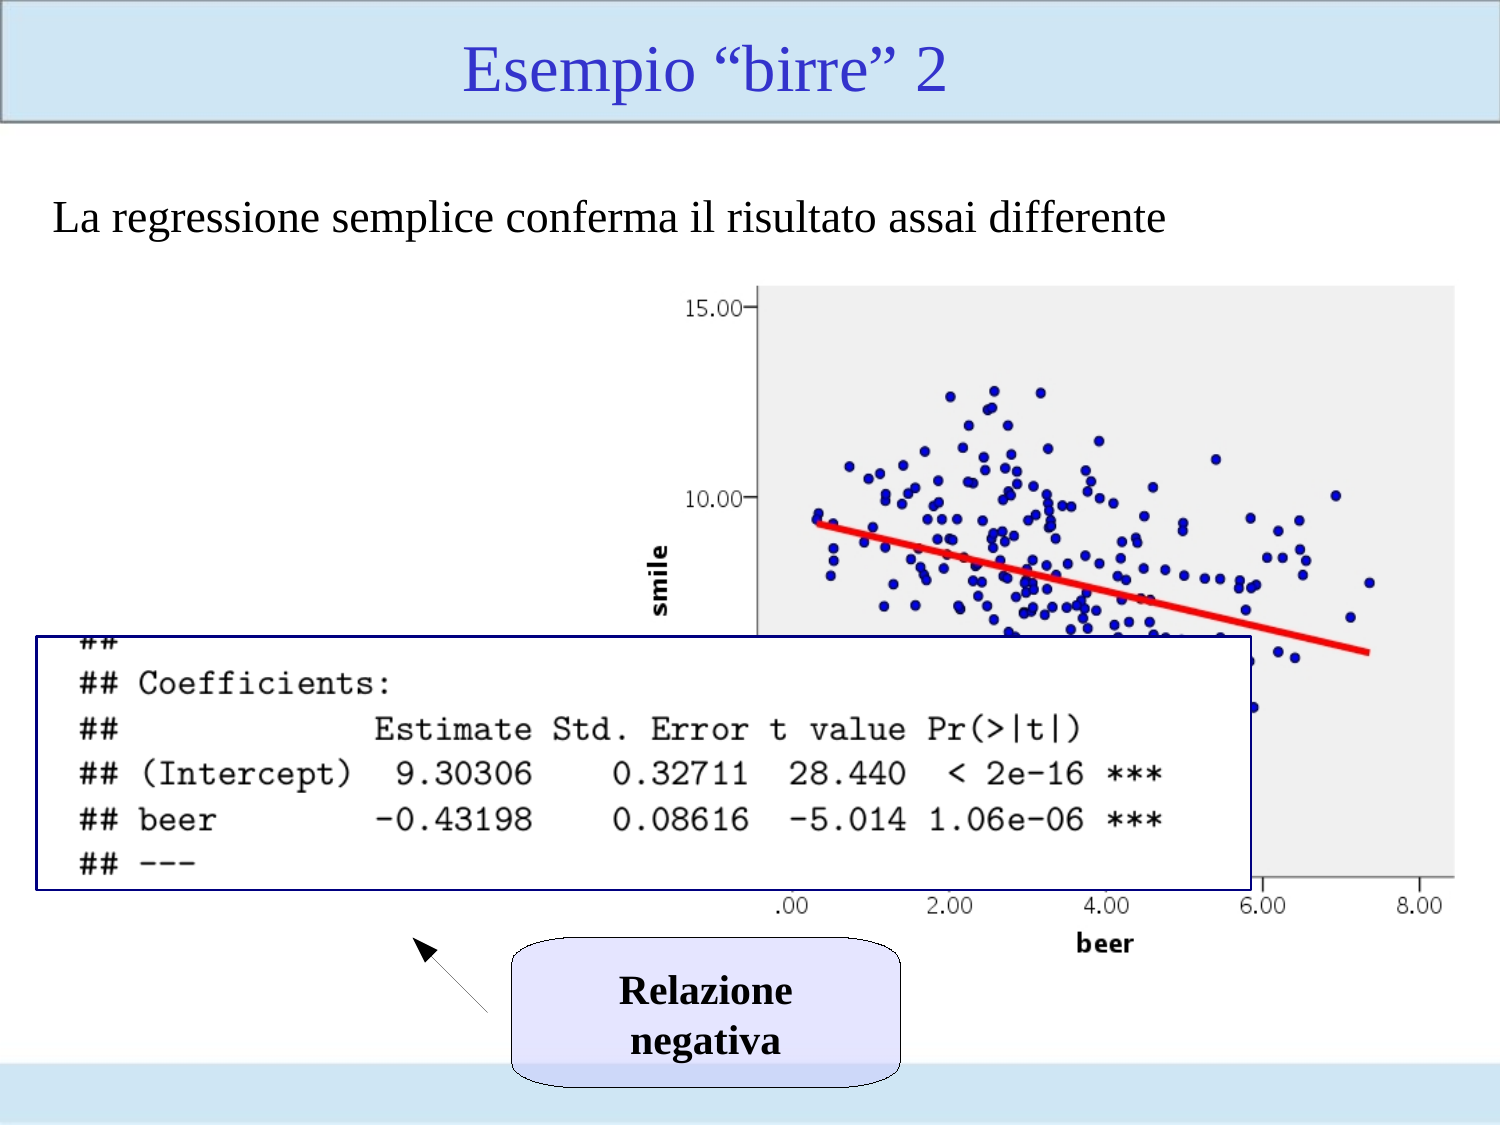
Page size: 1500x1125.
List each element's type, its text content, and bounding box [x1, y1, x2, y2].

title Esempio “birre” 2 [174, 17, 1238, 113]
picture [0, 0, 1500, 1125]
text_box La regressione semplice conferma il risultato assai differente [37, 146, 1426, 250]
text_box Relazione negativa [511, 937, 901, 1088]
